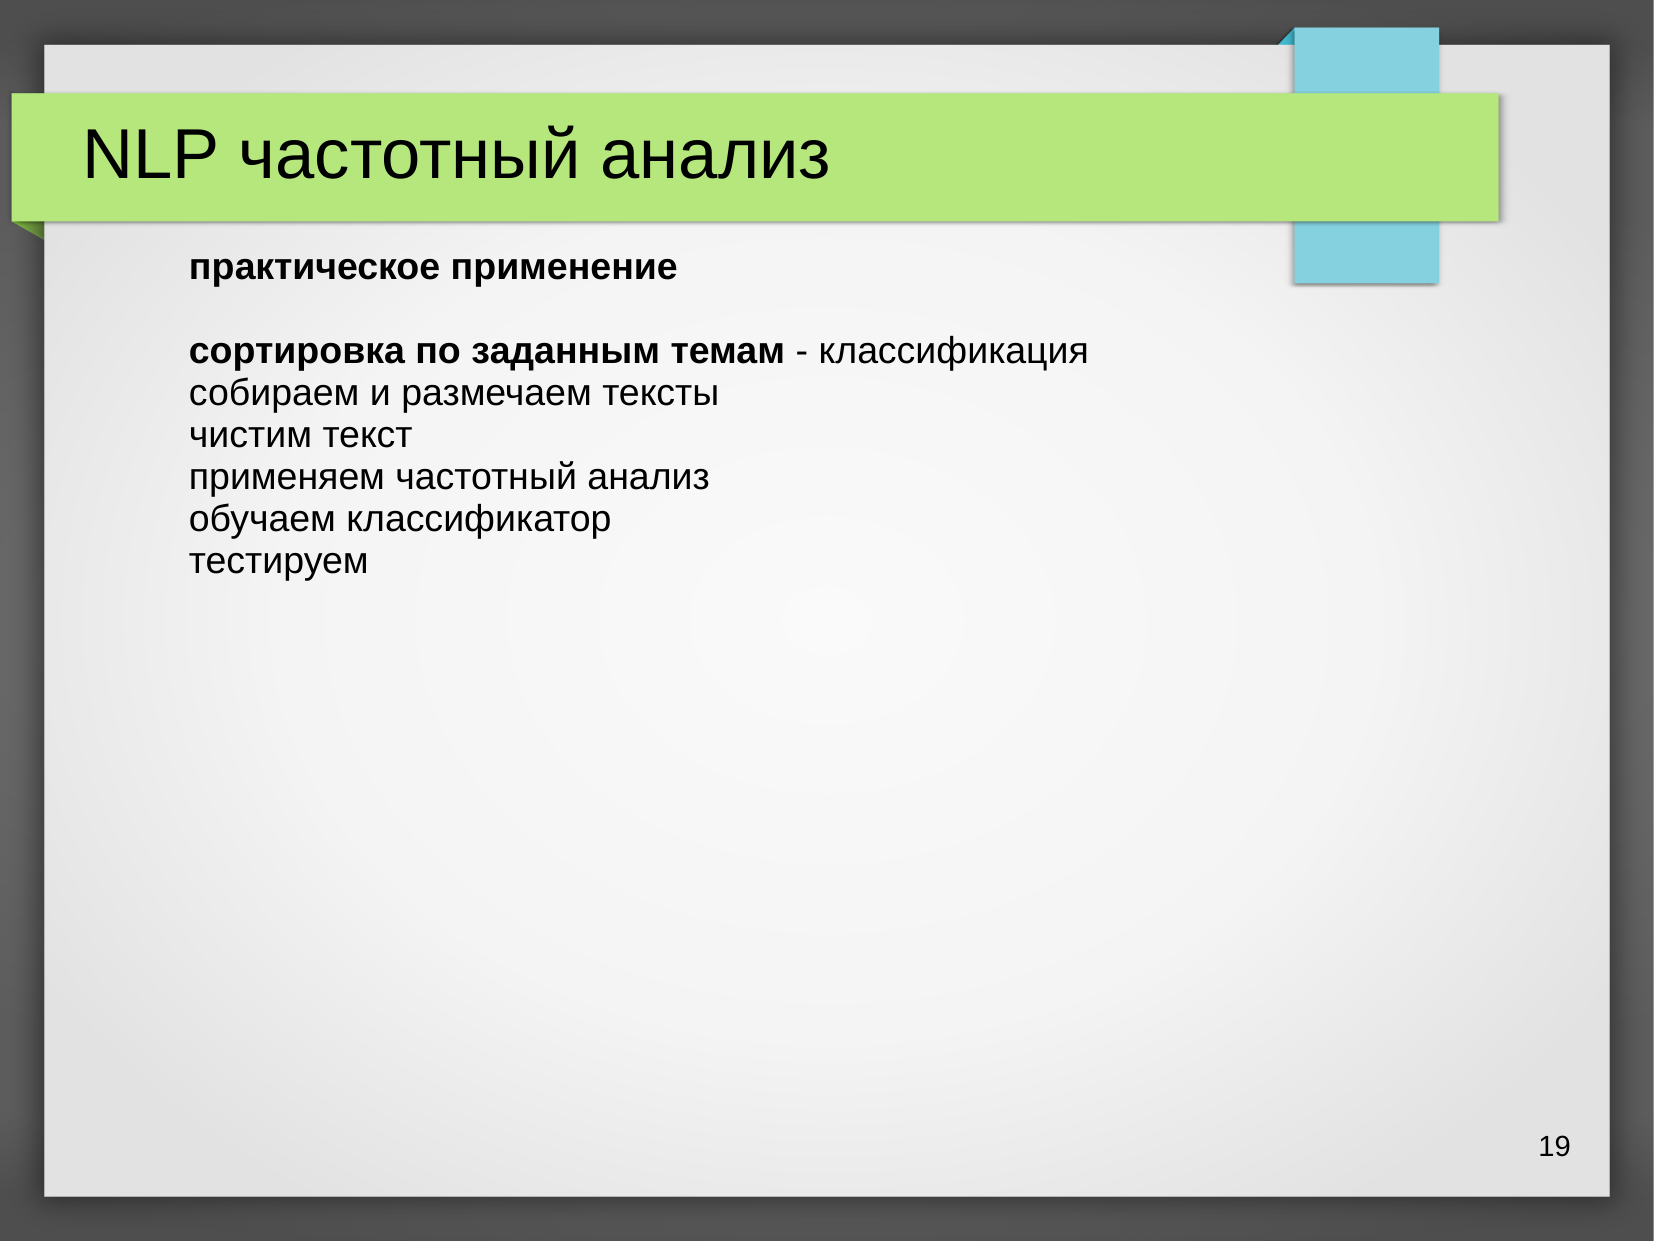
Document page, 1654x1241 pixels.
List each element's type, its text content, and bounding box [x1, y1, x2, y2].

text_box практическое применение сортировка по заданным темам - классификация собираем и размечаем тексты чистим текст применяем частотный анализ обучаем классификатор тестируем [188, 245, 1477, 1071]
title NLP частотный анализ [82, 118, 1406, 189]
picture [0, 0, 1654, 1241]
